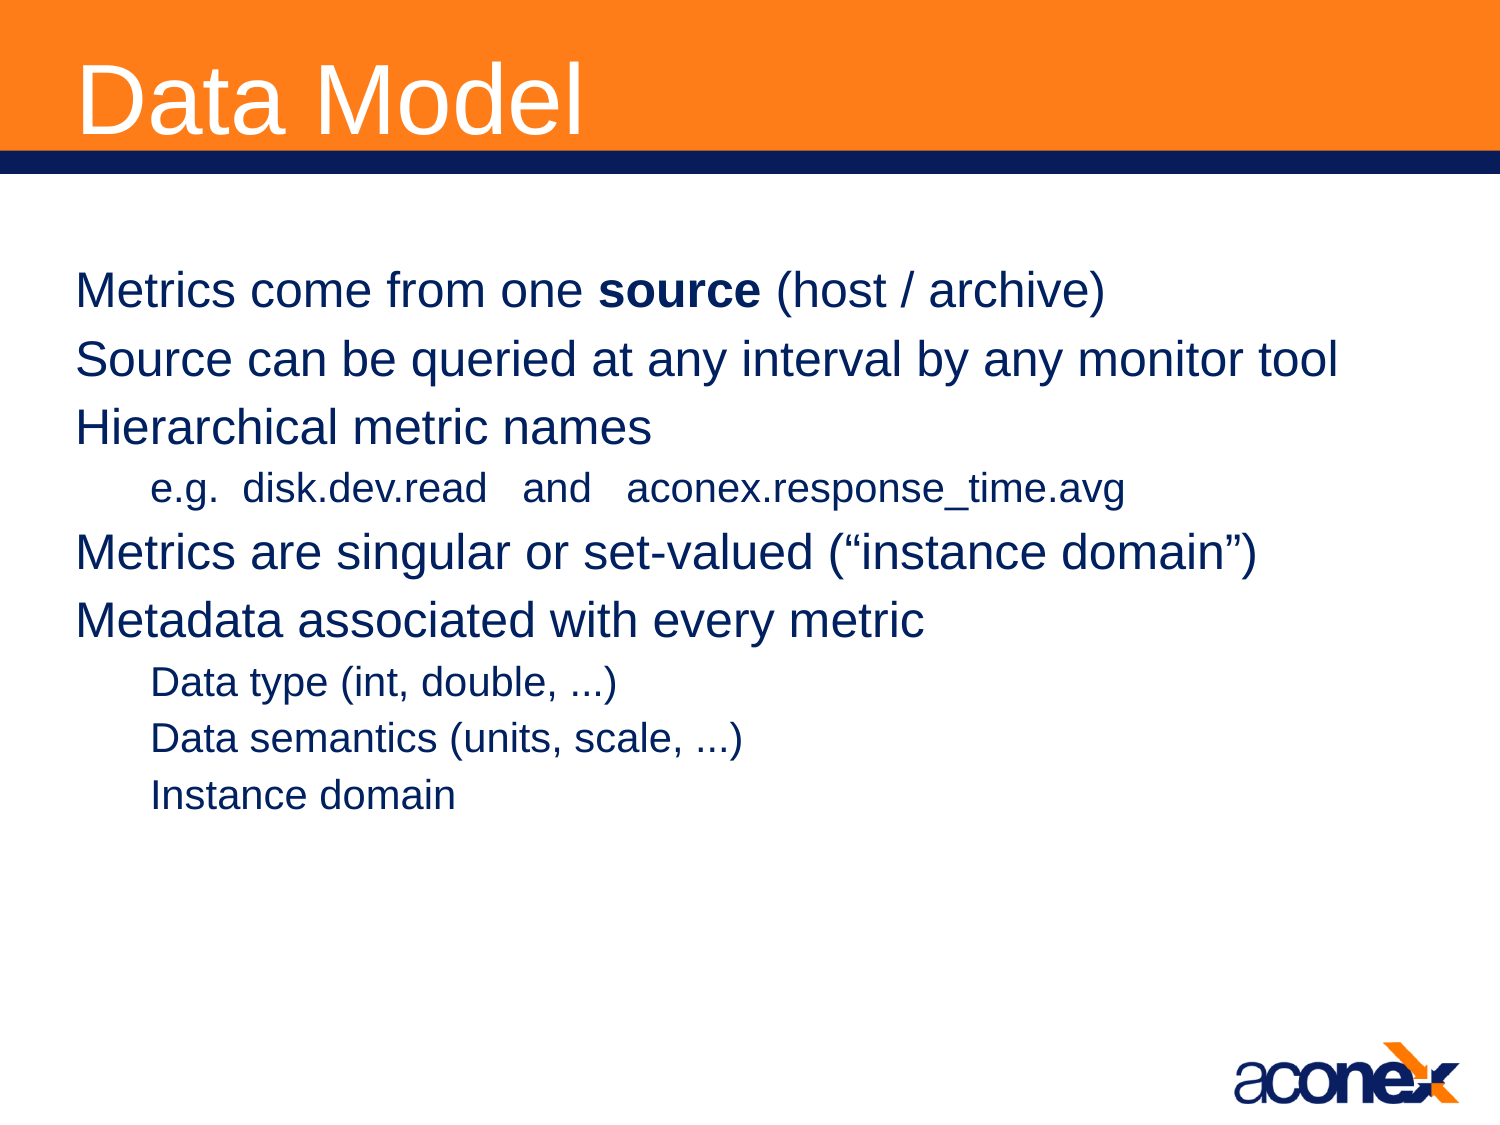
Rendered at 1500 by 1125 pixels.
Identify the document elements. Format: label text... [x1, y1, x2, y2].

list Metrics come from one source (host / archive) Source can be queried at any interval by any monitor tool Hierarchical metric names e.g. disk.dev.read and aconex.response_time.avg Metrics are singular or set-valued (“instance domain”) Metadata associated with every metric Data type (int, double, ...) Data semantics (units, scale, ...) Instance domain [75, 262, 1426, 991]
title Data Model [75, 30, 1426, 169]
picture [1234, 1042, 1460, 1104]
